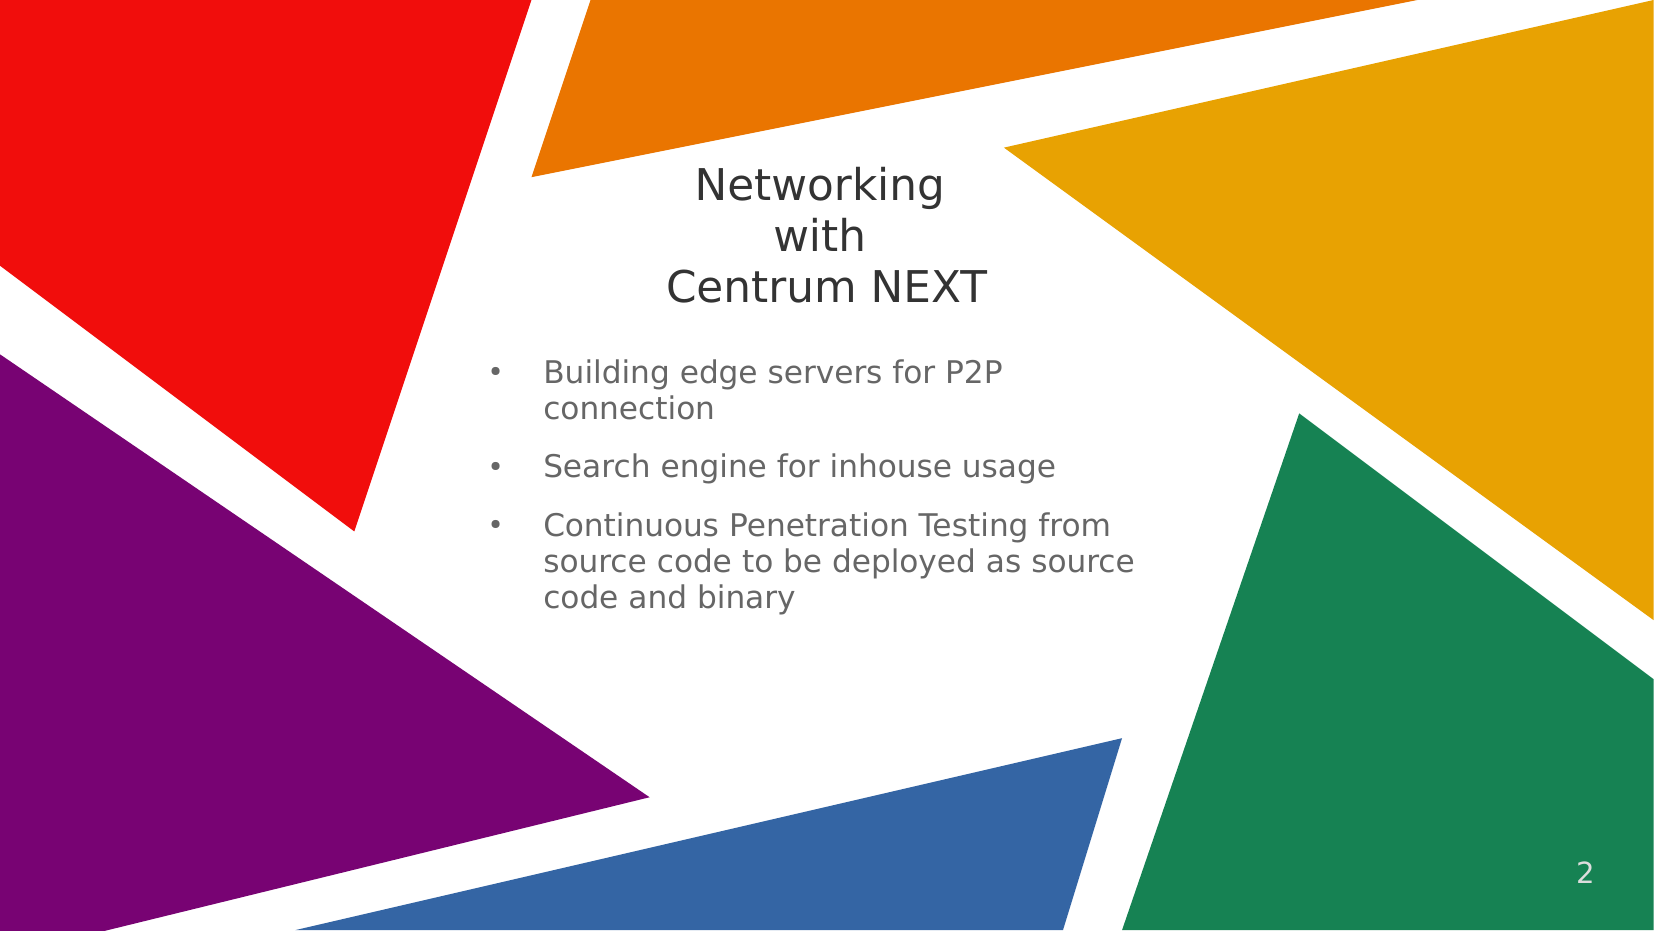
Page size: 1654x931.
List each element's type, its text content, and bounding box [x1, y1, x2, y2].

title Networking with Centrum NEXT [472, 147, 1182, 325]
list Building edge servers for P2P connection Search engine for inhouse usage Continuous Penetration Testing from source code to be deployed as source code and binary [472, 354, 1182, 768]
